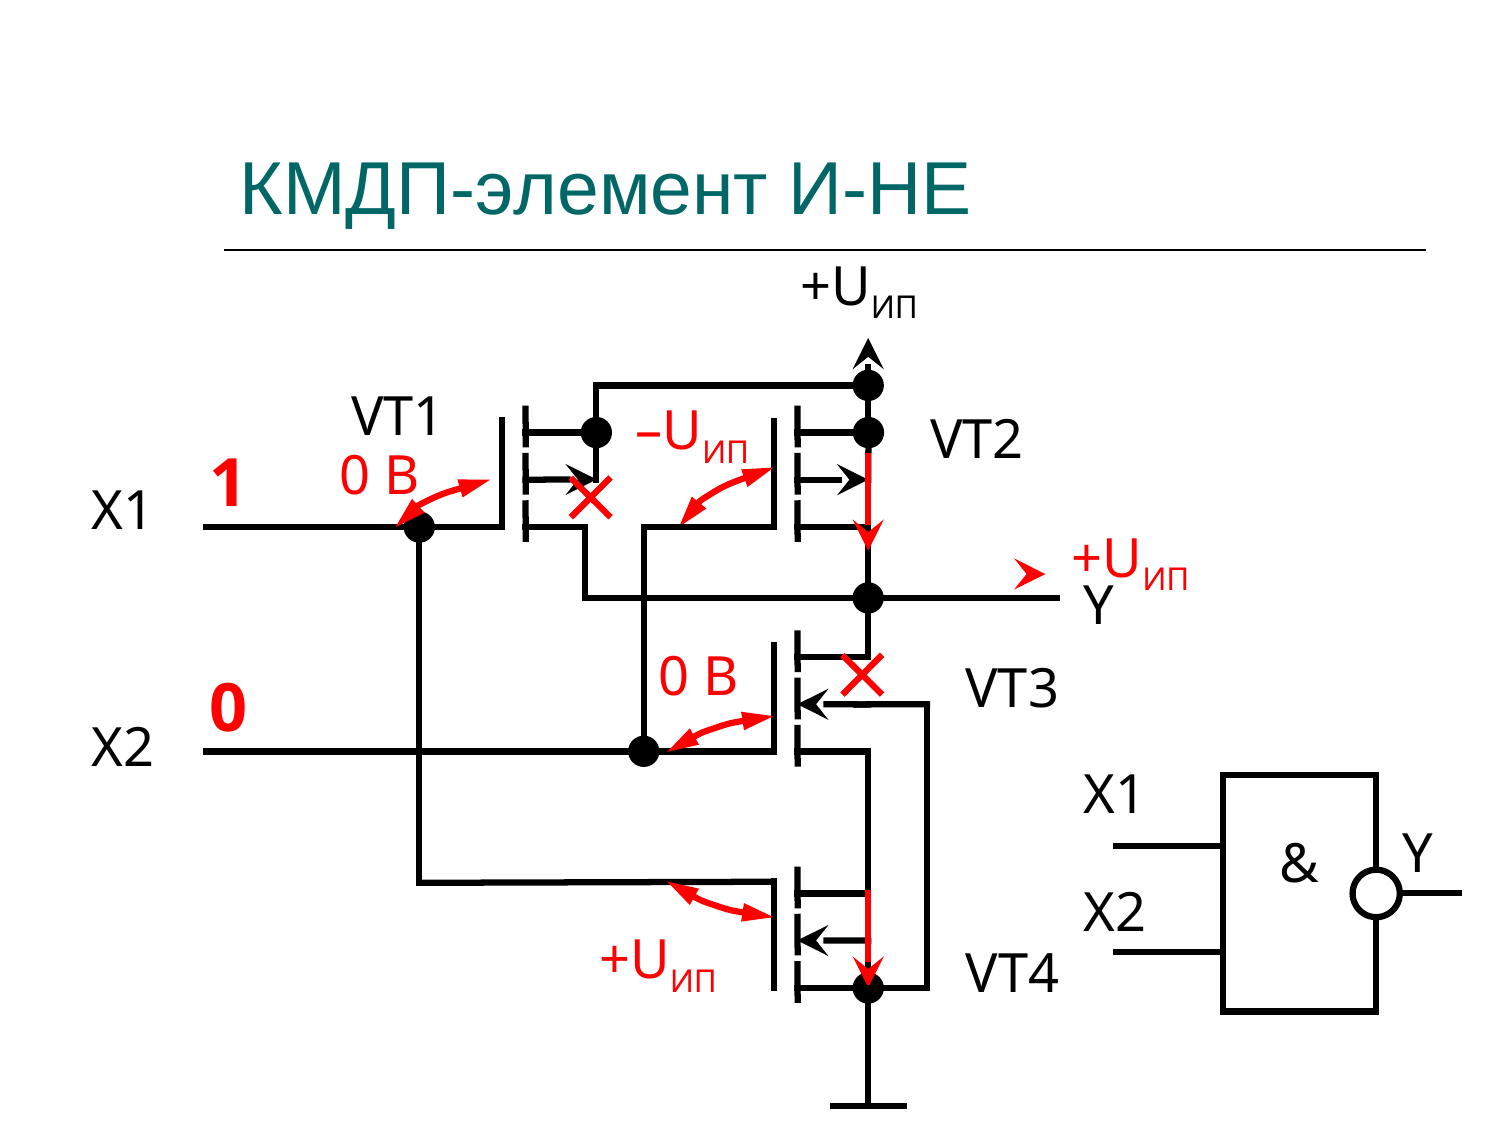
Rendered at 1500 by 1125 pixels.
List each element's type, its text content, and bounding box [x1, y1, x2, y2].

text_box –UИП [620, 387, 810, 478]
text_box 0 В [324, 432, 514, 513]
text_box & [1222, 775, 1377, 1012]
text_box VT4 [951, 931, 1105, 1012]
text_box X1 [76, 467, 219, 549]
text_box VT1 [336, 373, 490, 432]
text_box 0 [194, 656, 278, 753]
text_box X2 [1068, 869, 1211, 950]
text_box VT3 [950, 645, 1105, 726]
text_box +UИП [584, 916, 774, 1007]
text_box X2 [76, 704, 219, 785]
text_box Y [1387, 810, 1483, 892]
text_box 0 В [643, 633, 833, 714]
text_box Y [1068, 605, 1211, 643]
text_box [1352, 869, 1400, 918]
text_box VT2 [915, 397, 1069, 478]
text_box X1 [1068, 751, 1211, 832]
text_box 1 [194, 432, 278, 528]
text_box +UИП [785, 243, 975, 333]
text_box +UИП [1056, 515, 1246, 605]
title КМДП-элемент И-НЕ [224, 49, 1425, 237]
